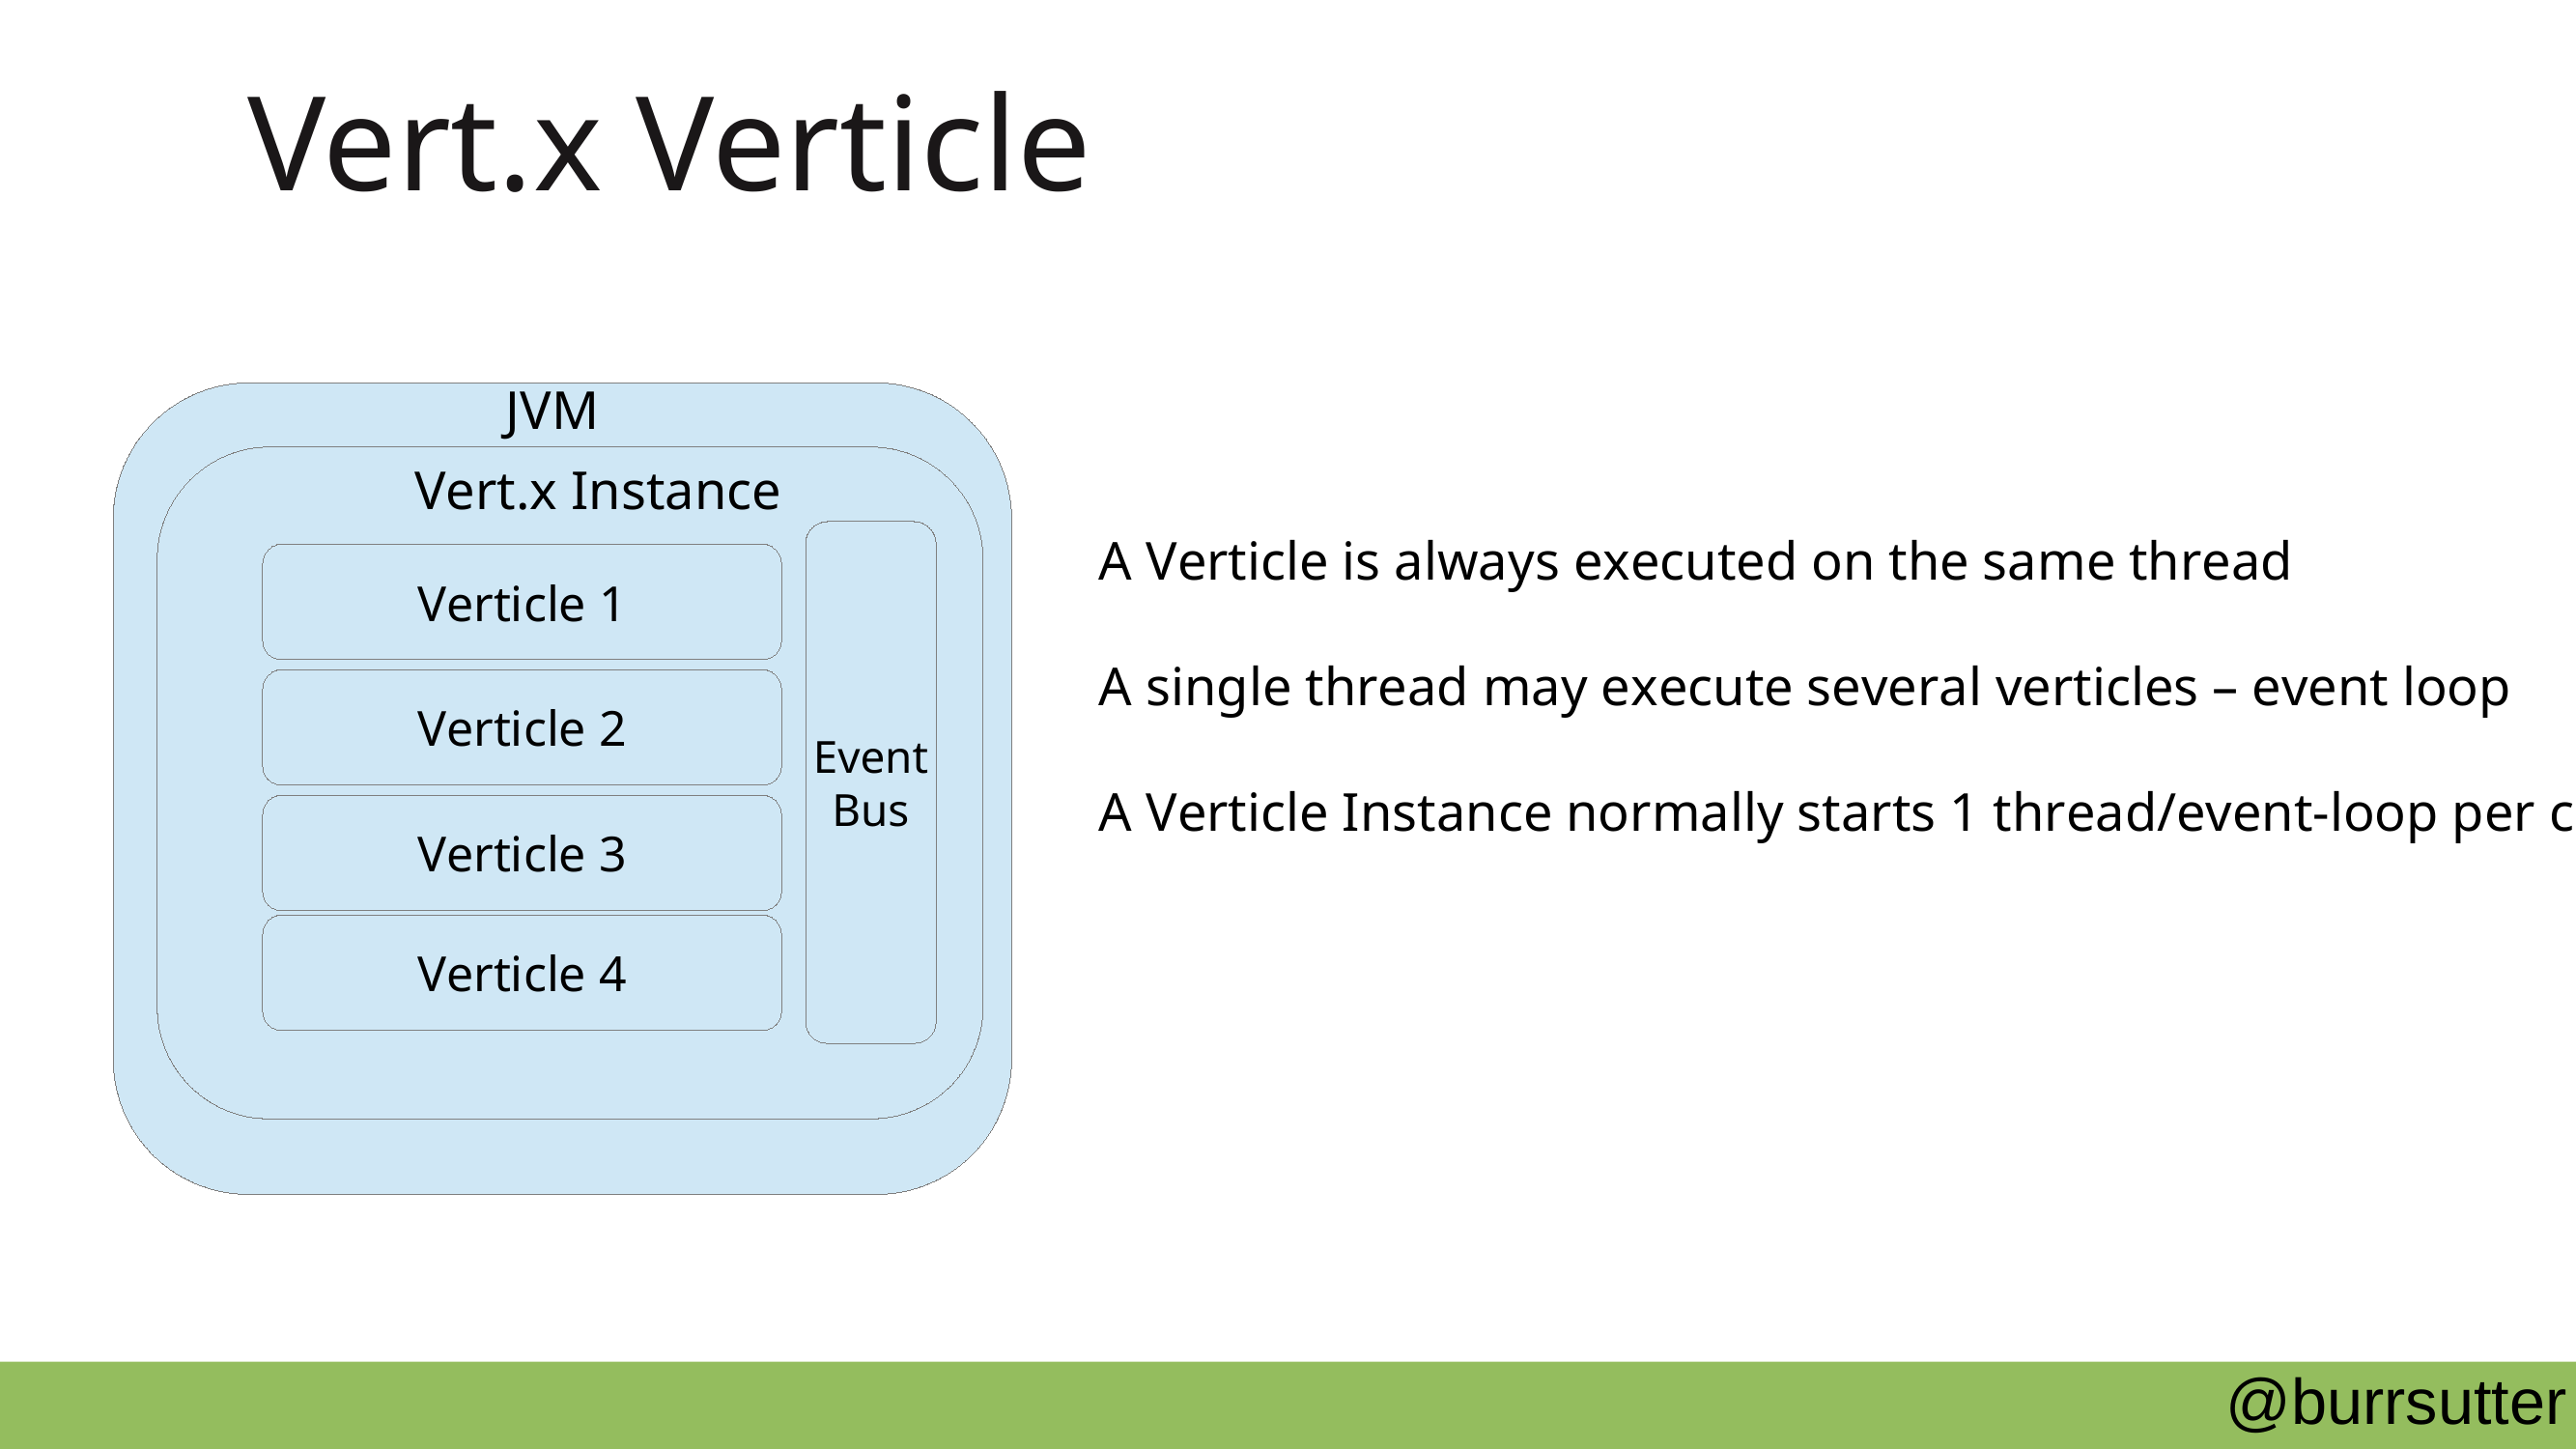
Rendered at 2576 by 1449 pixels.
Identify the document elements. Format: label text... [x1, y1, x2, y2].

text_box Vert.x Instance [400, 449, 746, 527]
text_box JVM [492, 369, 607, 447]
text_box [113, 383, 1012, 1195]
text_box Verticle 1 [262, 544, 782, 660]
text_box Verticle 2 [262, 669, 782, 785]
title Vert.x Verticle [247, 19, 2522, 258]
text_box Verticle 3 [262, 795, 782, 911]
text_box Event Bus [806, 521, 937, 1044]
text_box A Verticle is always executed on the same thread A single thread may execute several verticles – event loop A Verticle Instance normally starts 1 thread/event-loop per core [1085, 521, 2469, 849]
text_box Verticle 4 [262, 915, 782, 1031]
